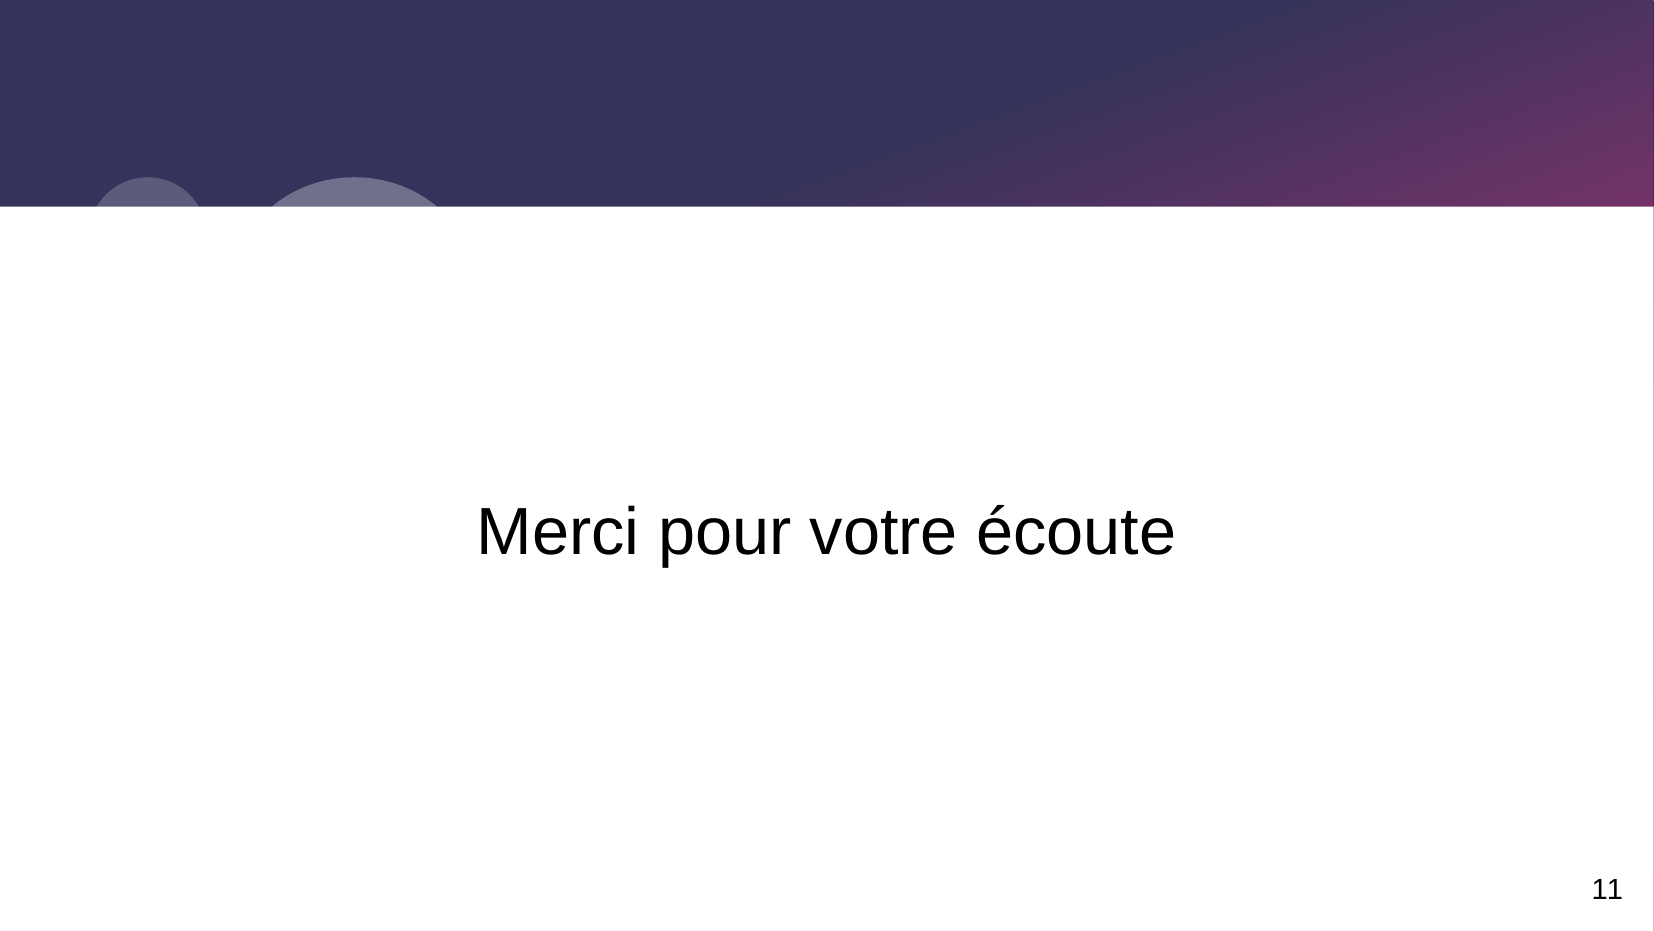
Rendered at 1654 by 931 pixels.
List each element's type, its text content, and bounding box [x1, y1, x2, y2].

subtitle Merci pour votre écoute [88, 236, 1565, 827]
